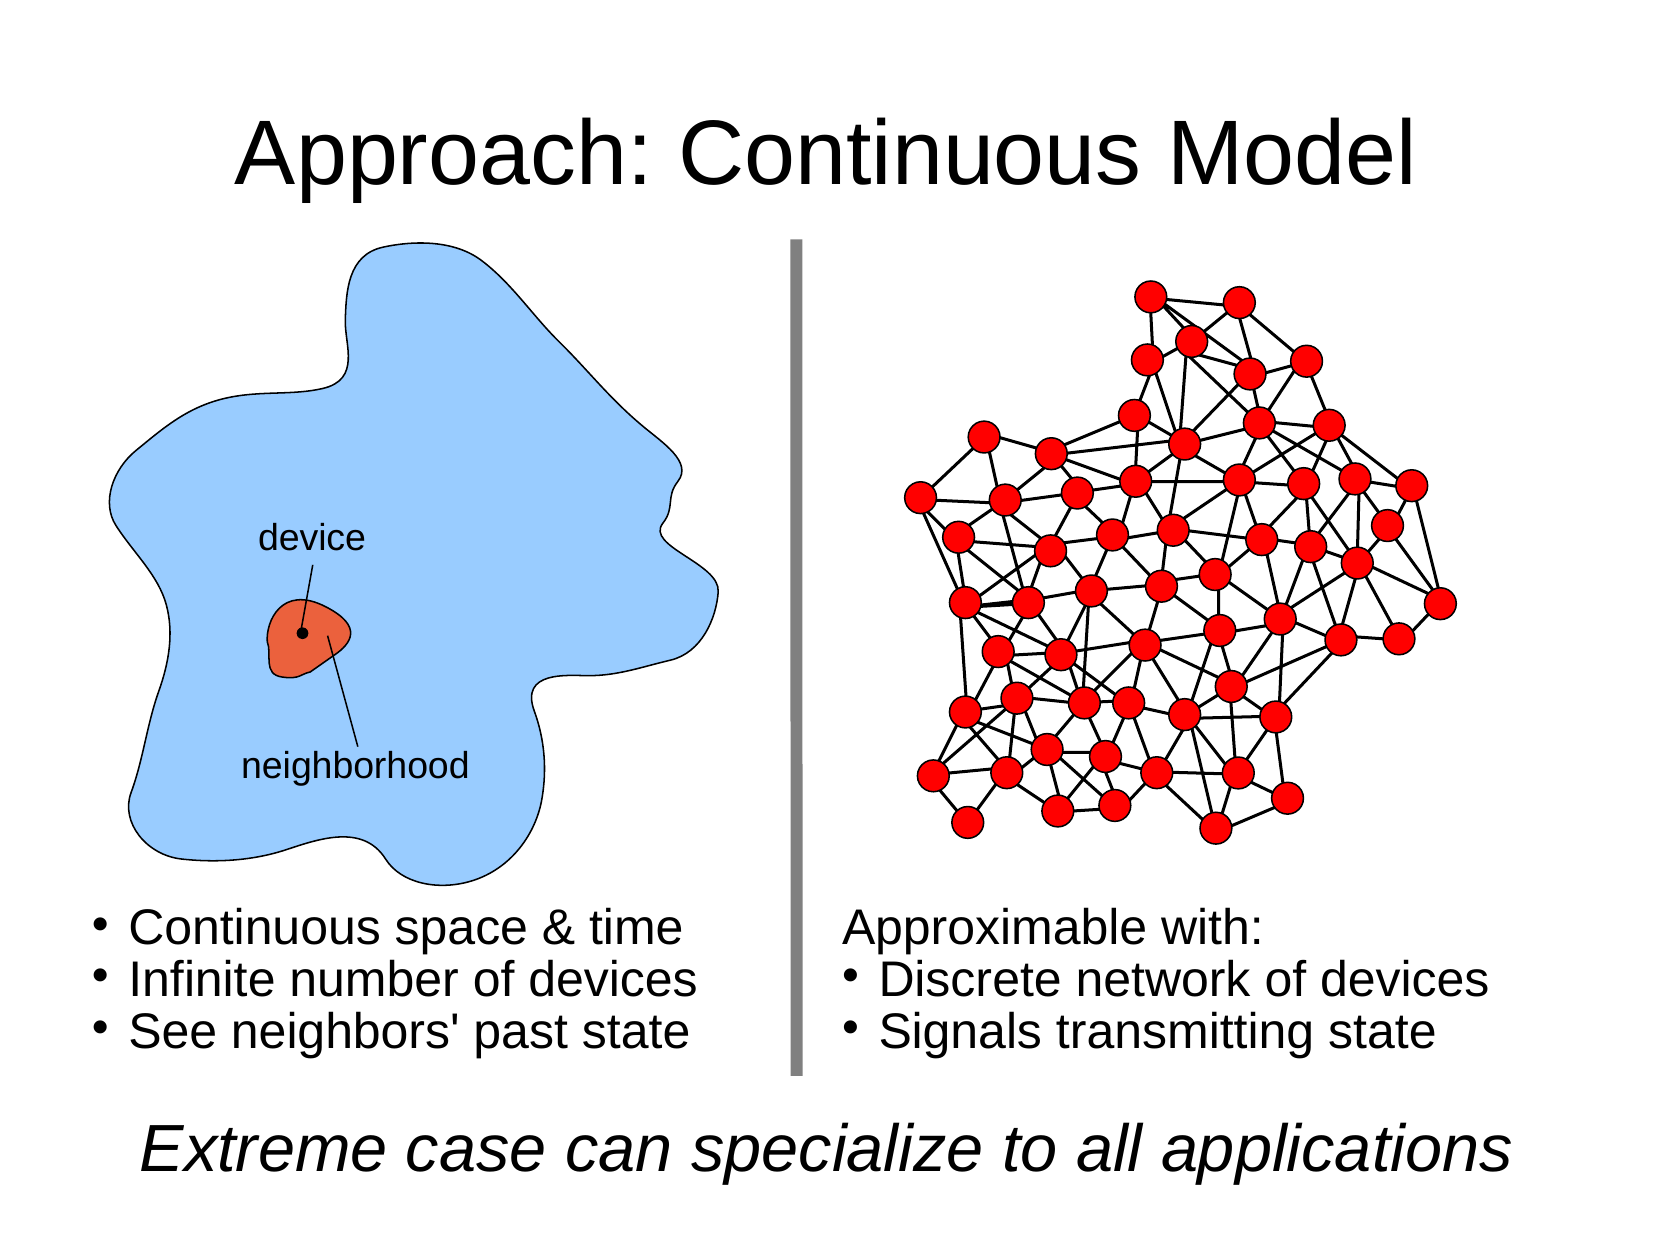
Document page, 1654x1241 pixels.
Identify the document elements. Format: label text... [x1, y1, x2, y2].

text_box [1168, 428, 1201, 460]
text_box [904, 481, 937, 514]
text_box [1371, 509, 1404, 542]
text_box [990, 756, 1023, 789]
text_box [1075, 575, 1108, 607]
text_box [1215, 670, 1248, 703]
text_box [1119, 465, 1152, 498]
text_box [1243, 407, 1276, 439]
text_box Approximable with: Discrete network of devices Signals transmitting state [827, 892, 1487, 1075]
text_box [1134, 280, 1167, 313]
text_box [1287, 467, 1320, 500]
text_box [1168, 698, 1201, 731]
text_box [982, 635, 1015, 668]
text_box [1222, 757, 1255, 789]
text_box [1096, 519, 1129, 551]
text_box [109, 242, 719, 886]
text_box [1012, 586, 1045, 619]
text_box [1339, 462, 1371, 495]
text_box [1245, 523, 1278, 556]
text_box [1068, 686, 1101, 719]
text_box [1259, 701, 1292, 733]
title Approach: Continuous Model [82, 49, 1571, 257]
text_box [1001, 682, 1033, 715]
text_box [1098, 789, 1131, 822]
text_box [989, 484, 1022, 516]
text_box [1341, 547, 1374, 579]
text_box [1264, 603, 1297, 635]
text_box [1203, 614, 1236, 647]
text_box [1200, 812, 1232, 845]
text_box [949, 586, 982, 619]
text_box [1290, 345, 1323, 378]
text_box [1129, 629, 1162, 662]
text_box [1395, 469, 1428, 502]
text_box [949, 696, 982, 728]
text_box [1175, 325, 1208, 358]
text_box [917, 759, 950, 792]
text_box [1157, 514, 1190, 547]
text_box Continuous space & time Infinite number of devices See neighbors' past state [77, 892, 695, 1075]
text_box [1089, 740, 1122, 773]
text_box [1034, 534, 1067, 567]
text_box [1145, 570, 1178, 603]
text_box [1223, 286, 1256, 319]
text_box [968, 421, 1001, 453]
text_box [942, 521, 975, 554]
text_box [951, 806, 984, 839]
list Extreme case can specialize to all applications [82, 1110, 1571, 1209]
text_box [1118, 399, 1151, 432]
text_box neighborhood [226, 737, 486, 794]
text_box [1045, 638, 1077, 671]
text_box [1199, 558, 1232, 591]
text_box [1325, 623, 1357, 656]
text_box [1140, 756, 1173, 789]
text_box device [243, 509, 382, 567]
text_box [1061, 477, 1094, 509]
text_box [1271, 782, 1304, 815]
text_box [1313, 409, 1346, 442]
text_box [1424, 587, 1457, 620]
text_box [1234, 358, 1266, 390]
text_box [1112, 686, 1145, 719]
text_box [1131, 343, 1164, 376]
text_box [1035, 437, 1068, 470]
text_box [1031, 733, 1063, 766]
text_box [1041, 795, 1074, 827]
text_box [1223, 464, 1256, 496]
text_box [1383, 622, 1415, 655]
text_box [1294, 530, 1327, 563]
